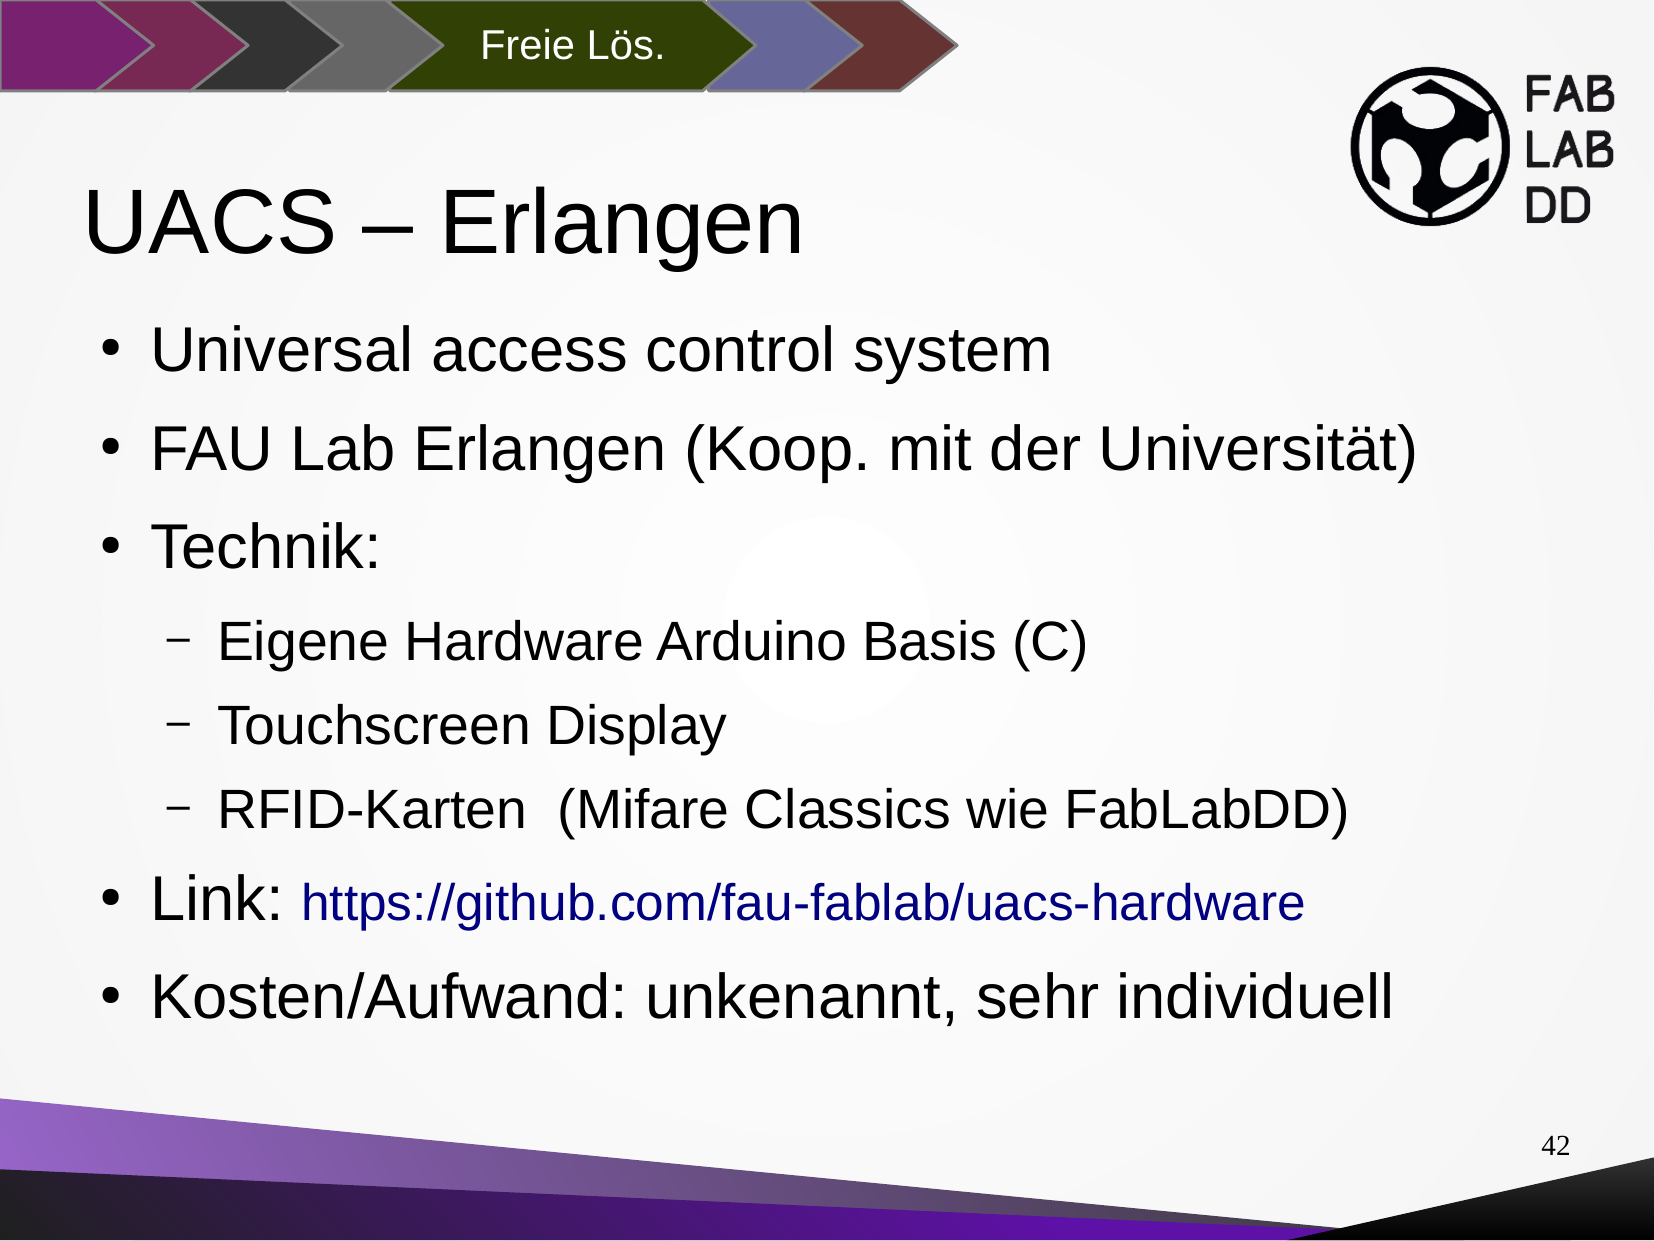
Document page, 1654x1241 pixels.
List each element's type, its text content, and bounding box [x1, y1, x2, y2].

list Universal access control system FAU Lab Erlangen (Koop. mit der Universität) Technik: Eigene Hardware Arduino Basis (C) Touchscreen Display RFID-Karten (Mifare Classics wie FabLabDD) Link: https://github.com/fau-fablab/uacs-hardware Kosten/Aufwand: unkenannt, sehr individuell [82, 313, 1538, 1034]
title UACS – Erlangen [82, 118, 1300, 313]
text_box [708, 0, 958, 91]
picture [1324, 36, 1642, 257]
text_box [0, 0, 443, 91]
text_box Freie Lös. [389, 0, 756, 91]
